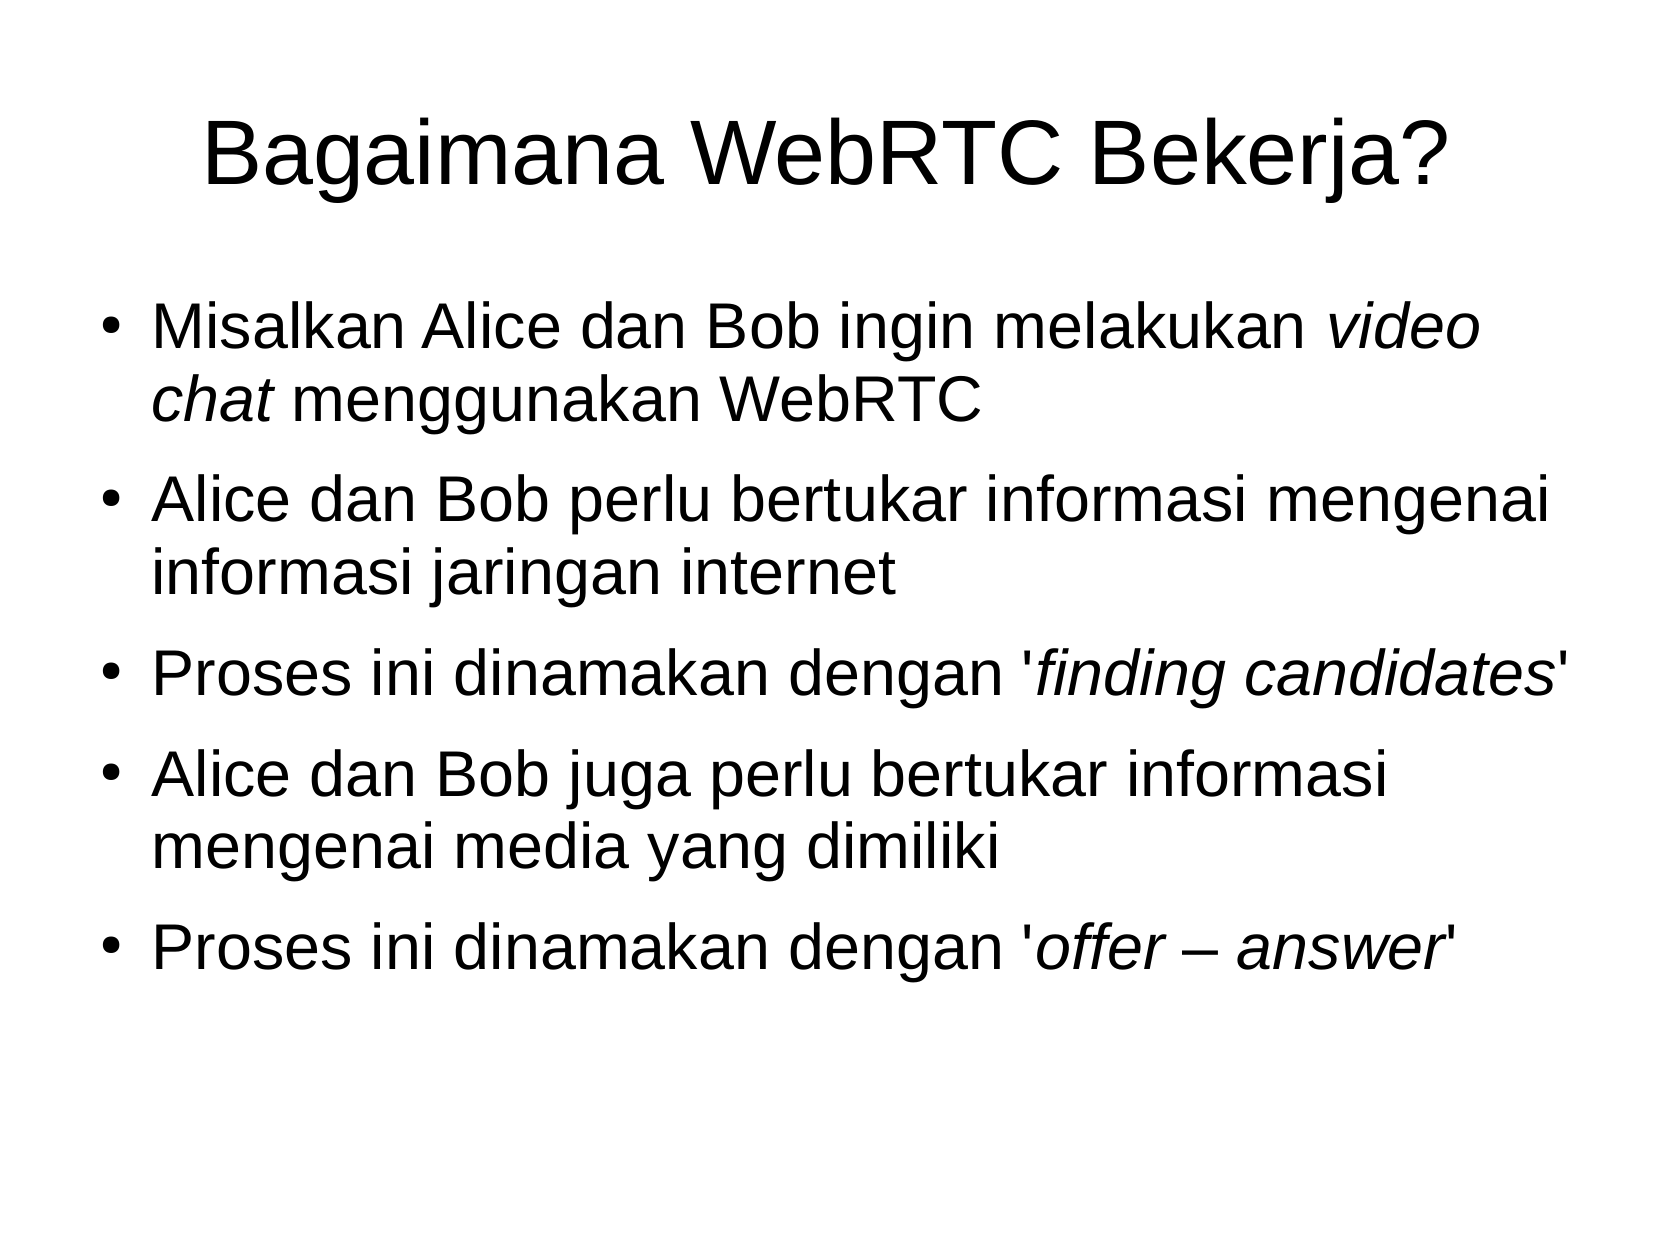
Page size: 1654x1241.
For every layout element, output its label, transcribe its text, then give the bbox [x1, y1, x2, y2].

title Bagaimana WebRTC Bekerja? [82, 49, 1571, 257]
list Misalkan Alice dan Bob ingin melakukan video chat menggunakan WebRTC Alice dan Bob perlu bertukar informasi mengenai informasi jaringan internet Proses ini dinamakan dengan 'finding candidates' Alice dan Bob juga perlu bertukar informasi mengenai media yang dimiliki Proses ini dinamakan dengan 'offer – answer' [82, 290, 1571, 1010]
